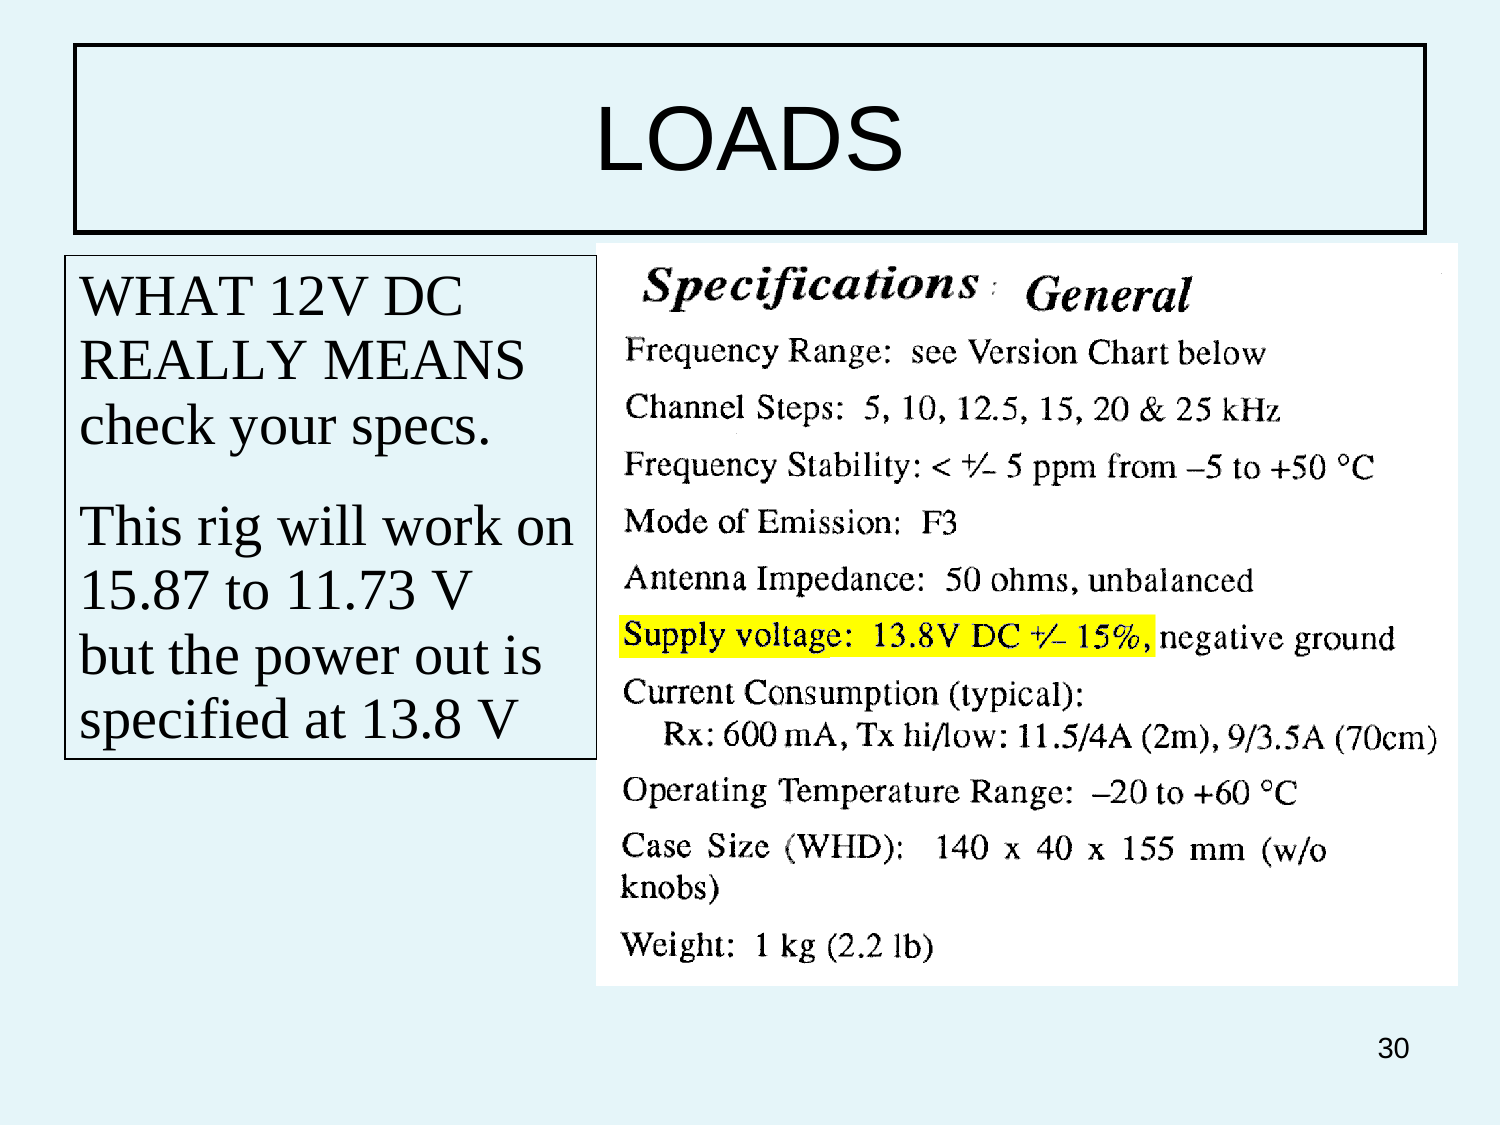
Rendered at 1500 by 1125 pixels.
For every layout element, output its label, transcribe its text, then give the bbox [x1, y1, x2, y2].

text_box WHAT 12V DC REALLY MEANS check your specs. This rig will work on 15.87 to 11.73 V but the power out is specified at 13.8 V [64, 255, 597, 760]
title LOADS [75, 45, 1426, 233]
picture [596, 243, 1458, 986]
